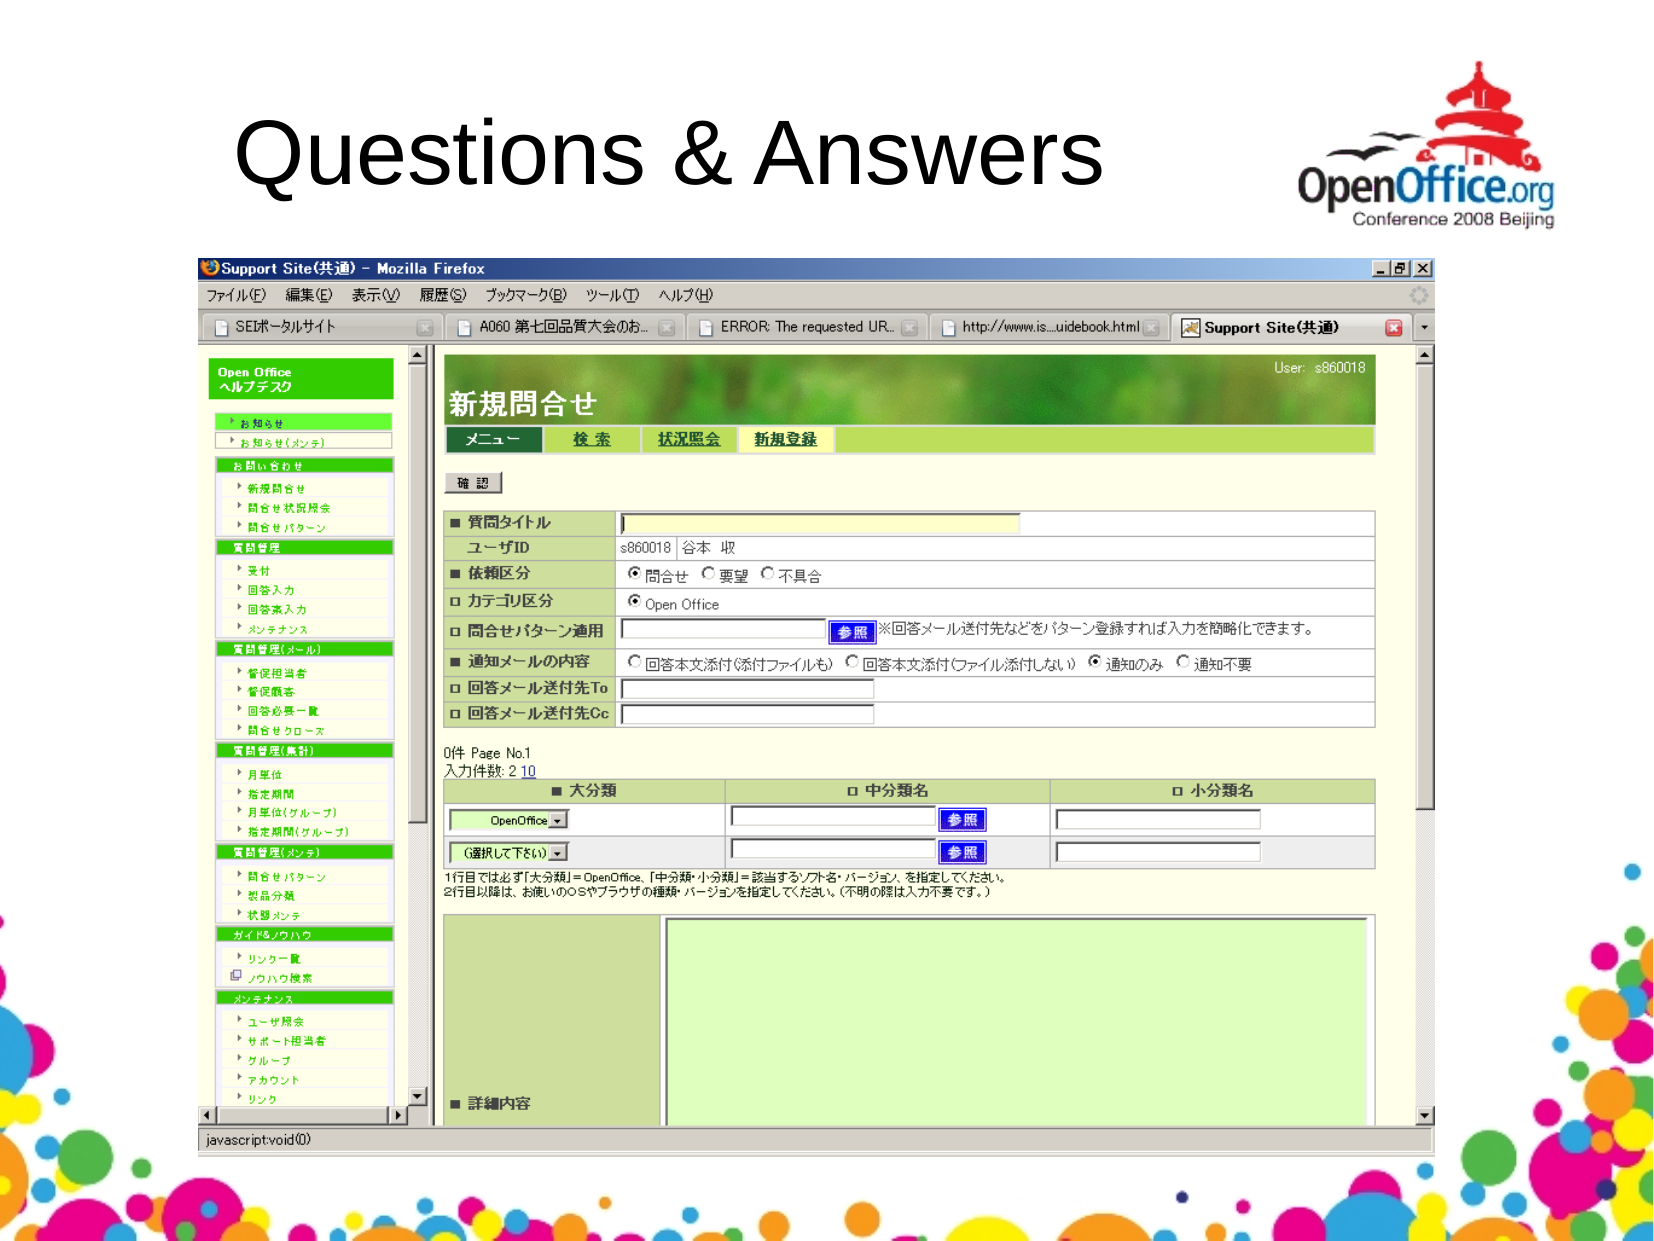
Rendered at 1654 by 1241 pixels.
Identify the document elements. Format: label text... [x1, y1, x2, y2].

picture [1285, 51, 1569, 250]
picture [0, 258, 1654, 1241]
title Questions & Answers [82, 56, 1258, 250]
